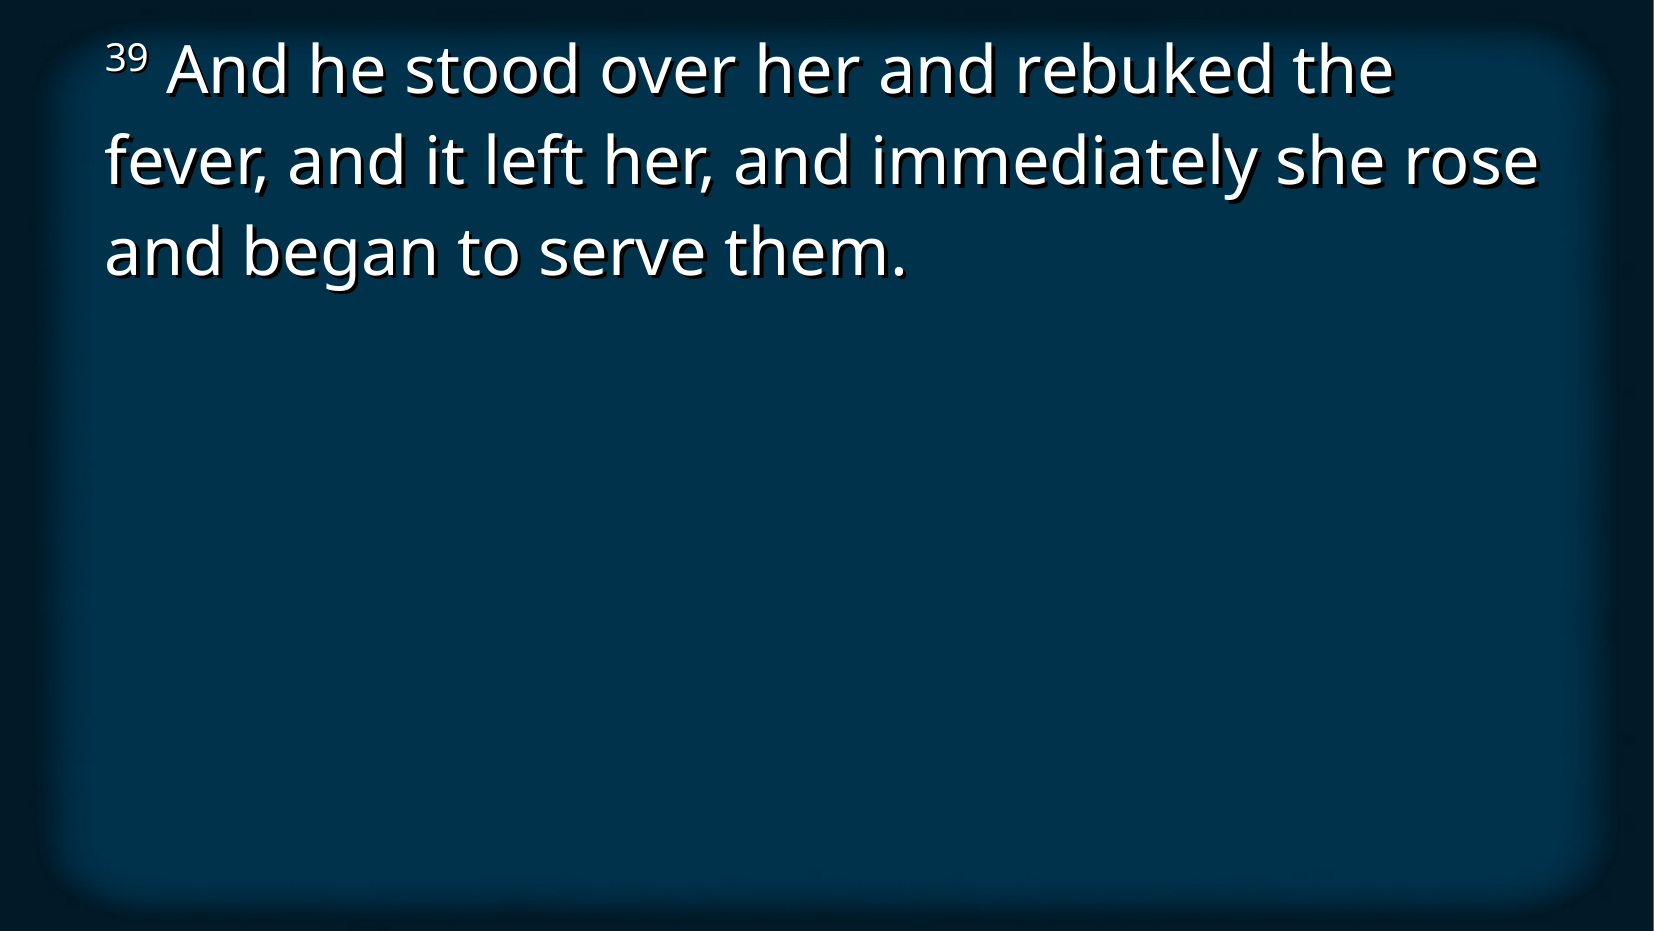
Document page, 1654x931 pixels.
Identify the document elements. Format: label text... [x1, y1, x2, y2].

picture [0, 0, 1654, 931]
text_box 39 And he stood over her and rebuked the fever, and it left her, and immediately she rose and began to serve them. [90, 15, 1591, 297]
